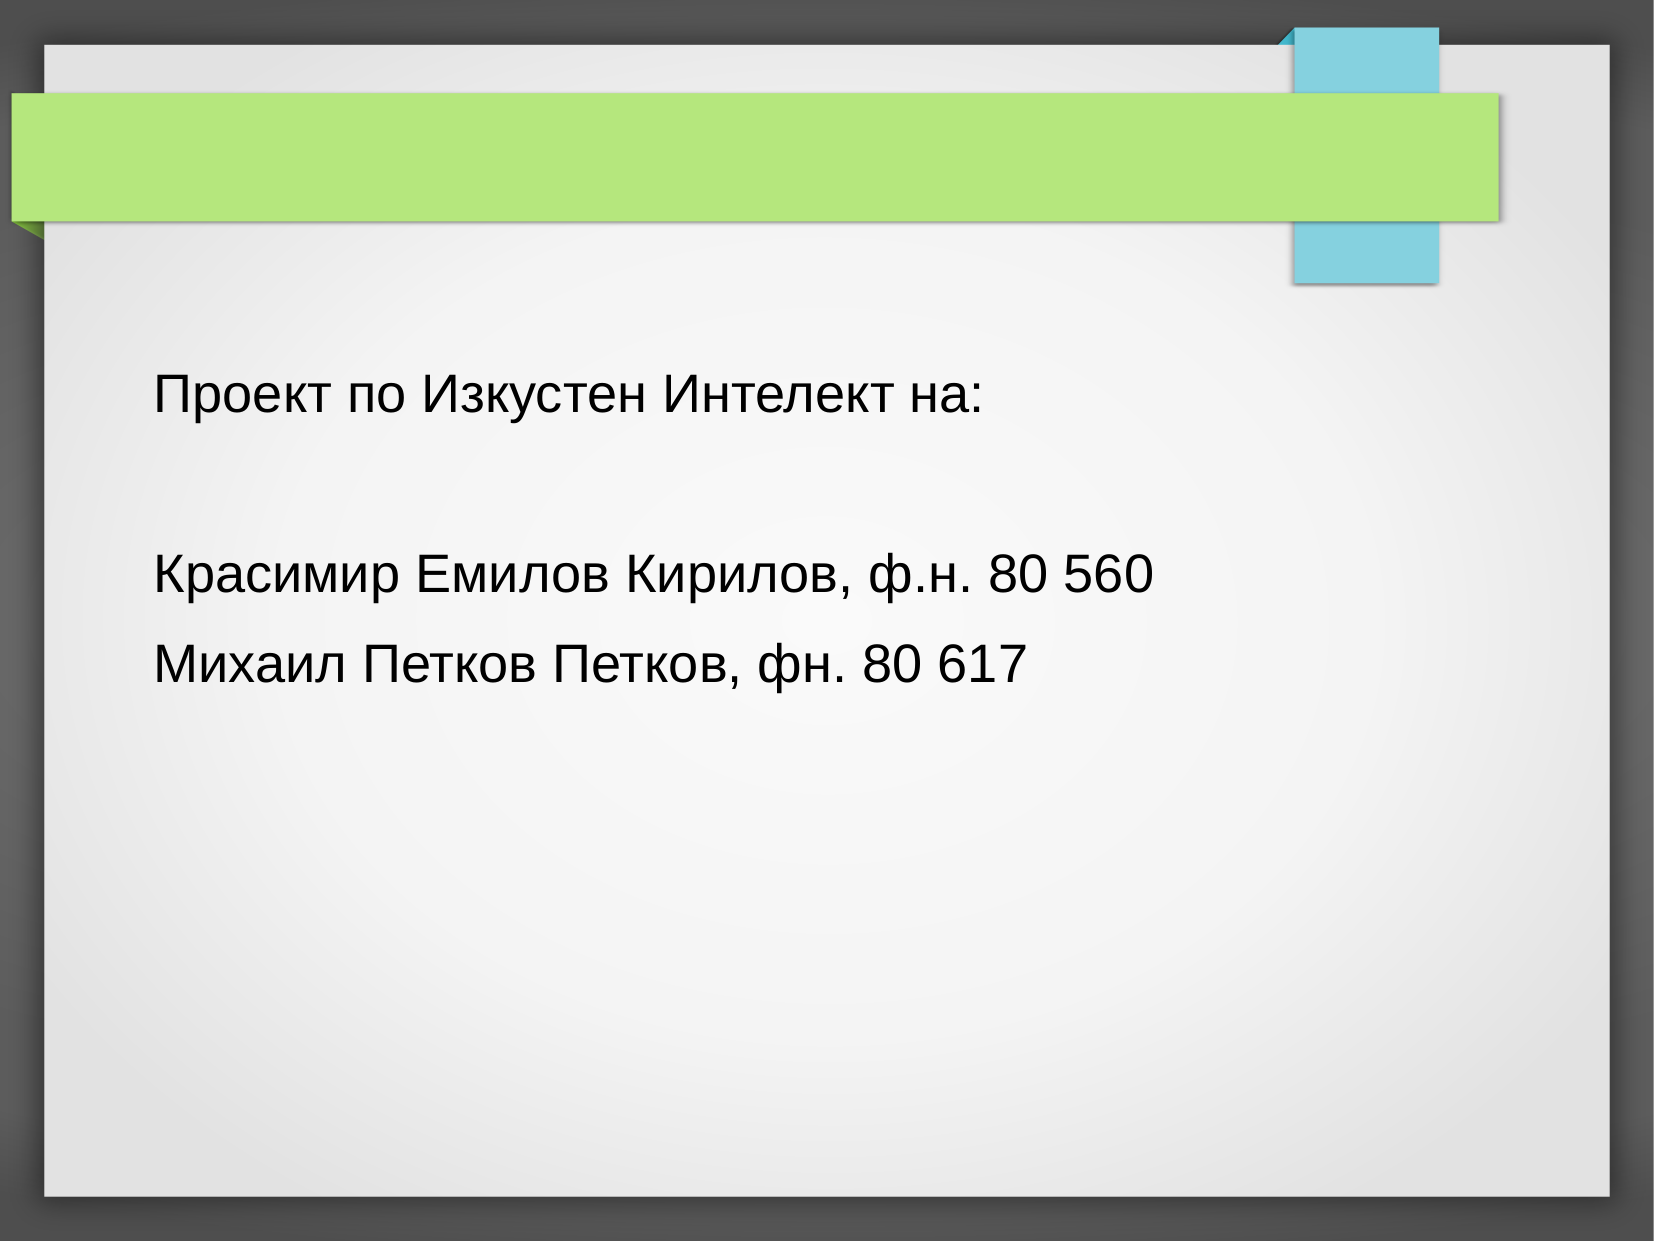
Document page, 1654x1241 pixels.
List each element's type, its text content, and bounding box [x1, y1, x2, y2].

picture [0, 0, 1654, 1241]
list Проект по Изкустен Интелект на: Красимир Емилов Кирилов, ф.н. 80 560 Михаил Петков Петков, фн. 80 617 [82, 363, 1531, 796]
